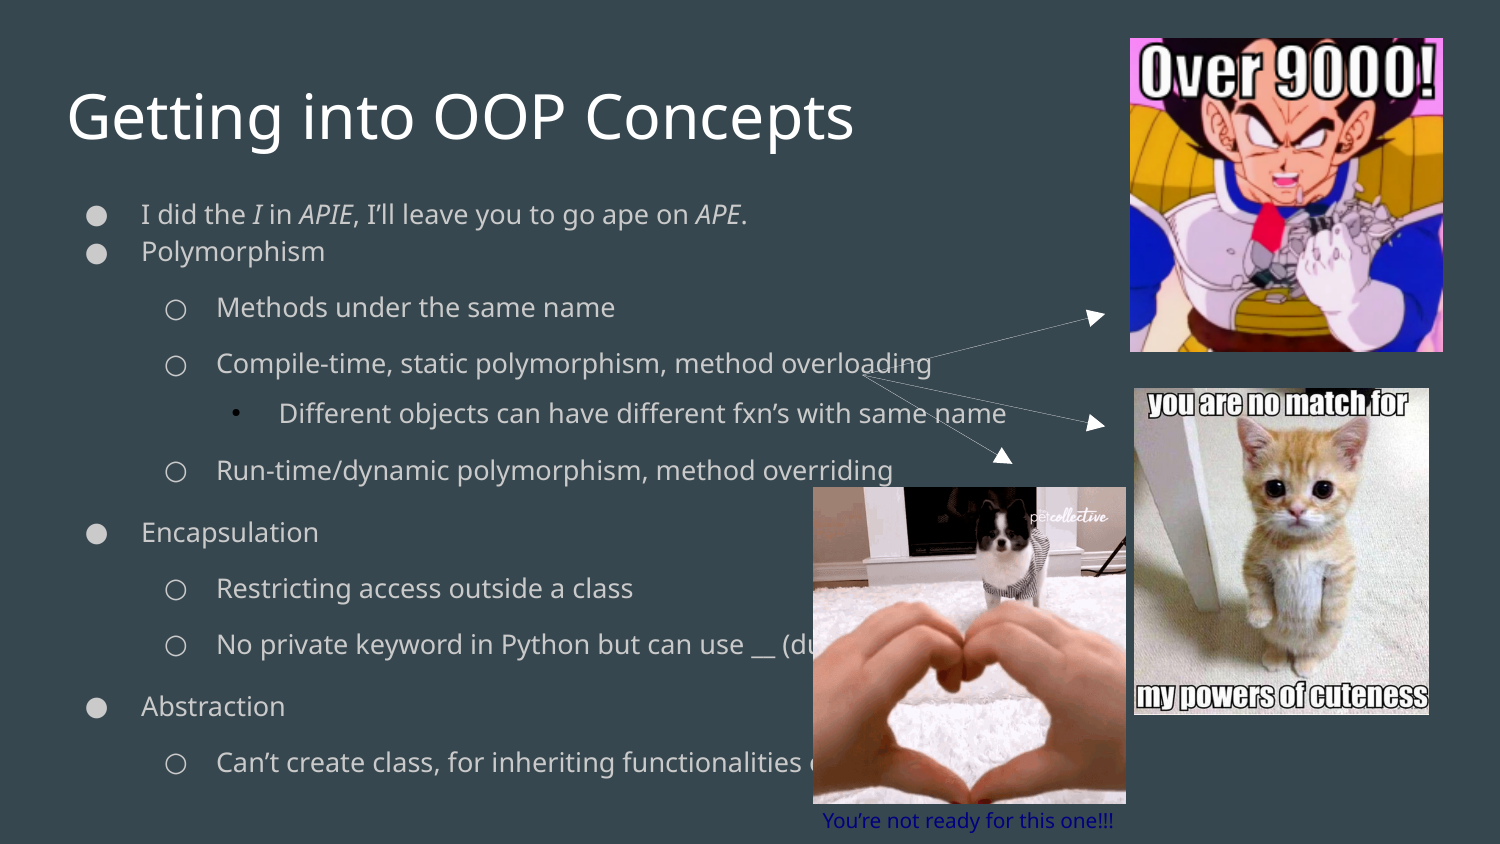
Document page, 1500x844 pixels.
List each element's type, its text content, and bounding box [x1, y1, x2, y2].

picture [1134, 388, 1429, 715]
text_box You’re not ready for this one!!! [807, 799, 1193, 844]
list I did the I in APIE, I’ll leave you to go ape on APE. Polymorphism Methods under the same name Compile-time, static polymorphism, method overloading Different objects can have different fxn’s with same name Run-time/dynamic polymorphism, method overriding Encapsulation Restricting access outside a class No private keyword in Python but can use __ (dunder) Abstraction Can’t create class, for inheriting functionalities only [51, 177, 1449, 738]
title Getting into OOP Concepts [1443, 72, 1449, 167]
picture [813, 487, 1126, 799]
title Getting into OOP Concepts [51, 72, 1130, 167]
picture [1130, 38, 1443, 352]
